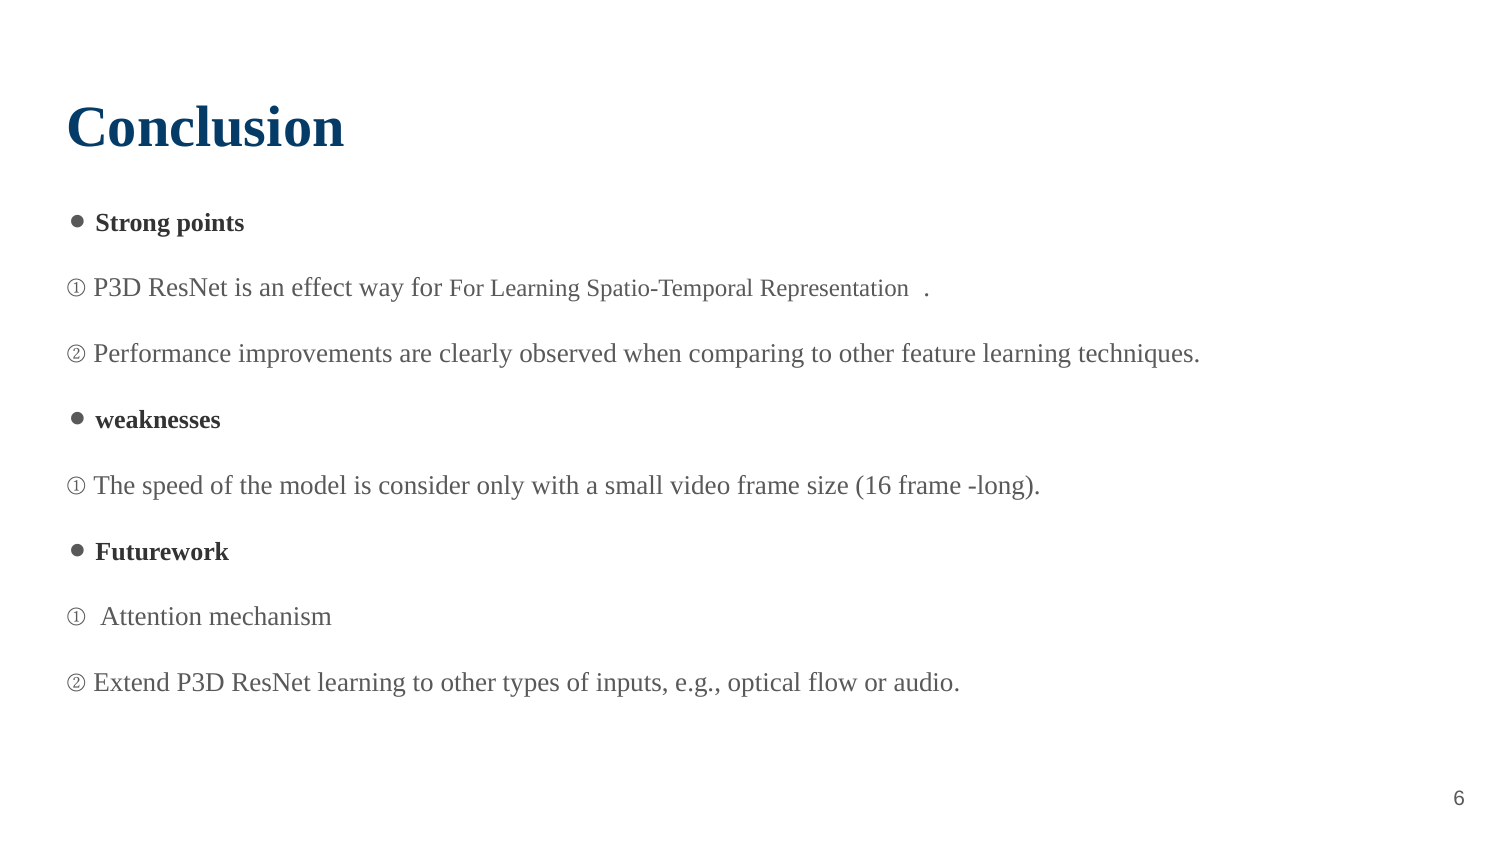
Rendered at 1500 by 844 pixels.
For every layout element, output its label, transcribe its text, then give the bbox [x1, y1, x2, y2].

title Conclusion [51, 72, 1449, 167]
slide_number <number> [1389, 764, 1480, 830]
list ⚫ Strong points ① P3D ResNet is an effect way for For Learning Spatio-Temporal Representation . ② Performance improvements are clearly observed when comparing to other feature learning techniques. ⚫ weaknesses ① The speed of the model is consider only with a small video frame size (16 frame -long). ⚫ Futurework ① Attention mechanism ② Extend P3D ResNet learning to other types of inputs, e.g., optical flow or audio. [51, 189, 1449, 750]
